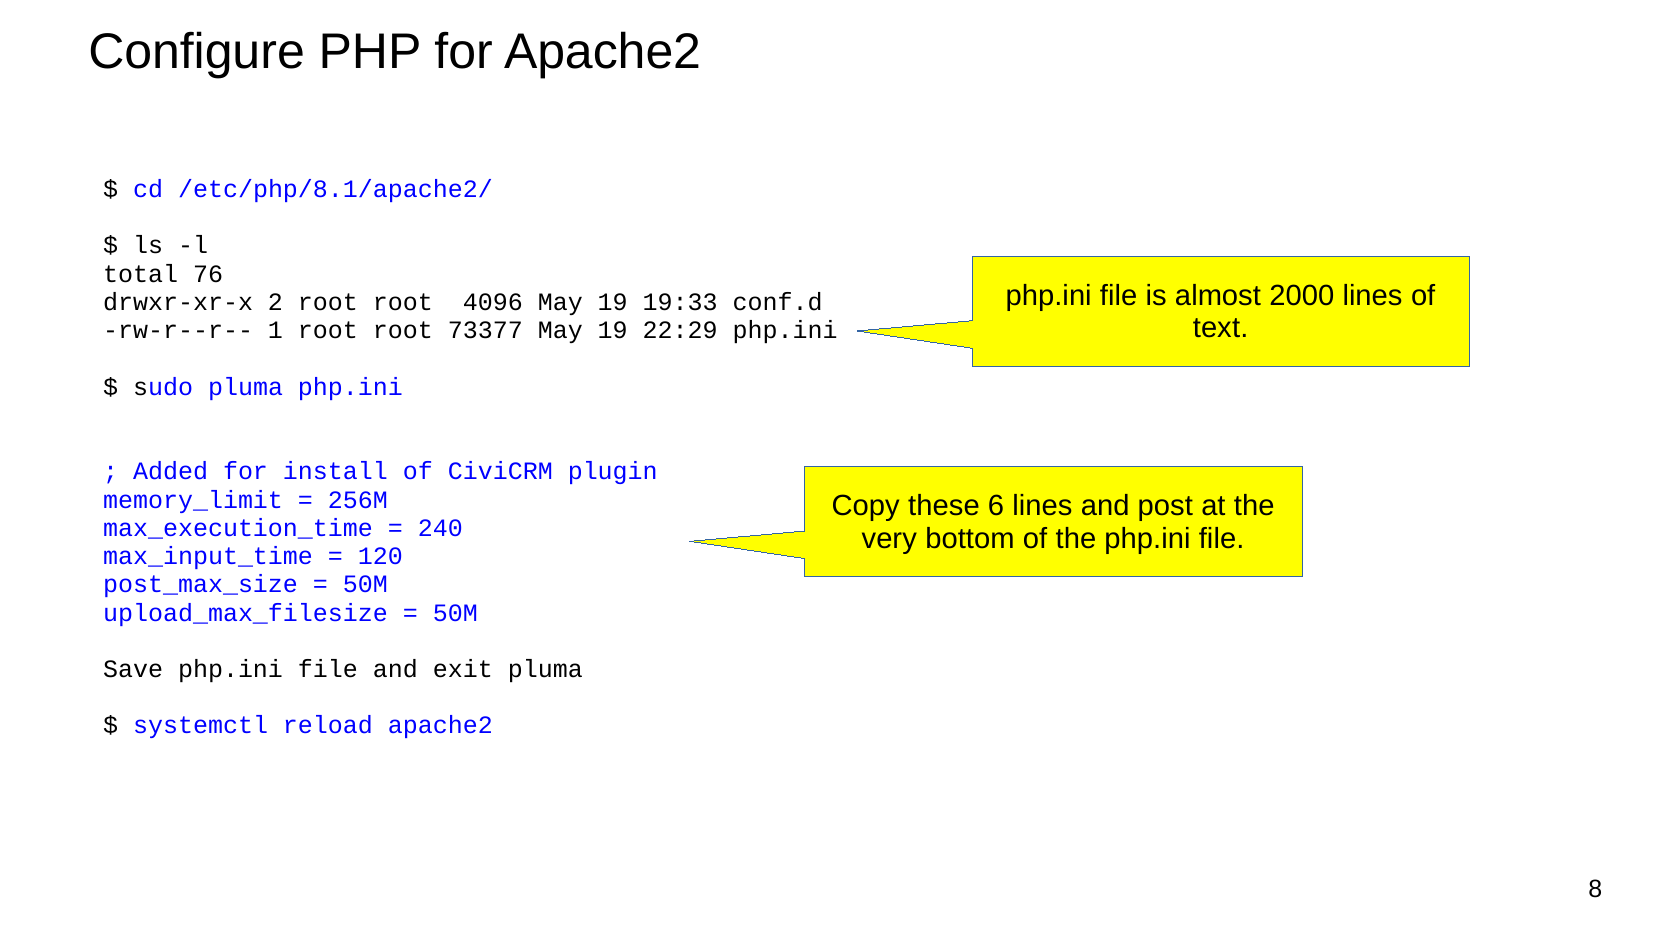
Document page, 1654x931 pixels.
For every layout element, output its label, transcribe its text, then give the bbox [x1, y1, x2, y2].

text_box Configure PHP for Apache2 [88, 23, 1577, 128]
text_box <number> [1573, 867, 1636, 911]
text_box $ cd /etc/php/8.1/apache2/ $ ls -l total 76 drwxr-xr-x 2 root root 4096 May 19 19:33 conf.d -rw-r--r-- 1 root root 73377 May 19 22:29 php.ini $ sudo pluma php.ini ; Added for install of CiviCRM plugin memory_limit = 256M max_execution_time = 240 max_input_time = 120 post_max_size = 50M upload_max_filesize = 50M Save php.ini file and exit pluma $ systemctl reload apache2 [88, 169, 1142, 910]
text_box Copy these 6 lines and post at the very bottom of the php.ini file. [689, 466, 1303, 577]
text_box php.ini file is almost 2000 lines of text. [857, 256, 1470, 367]
